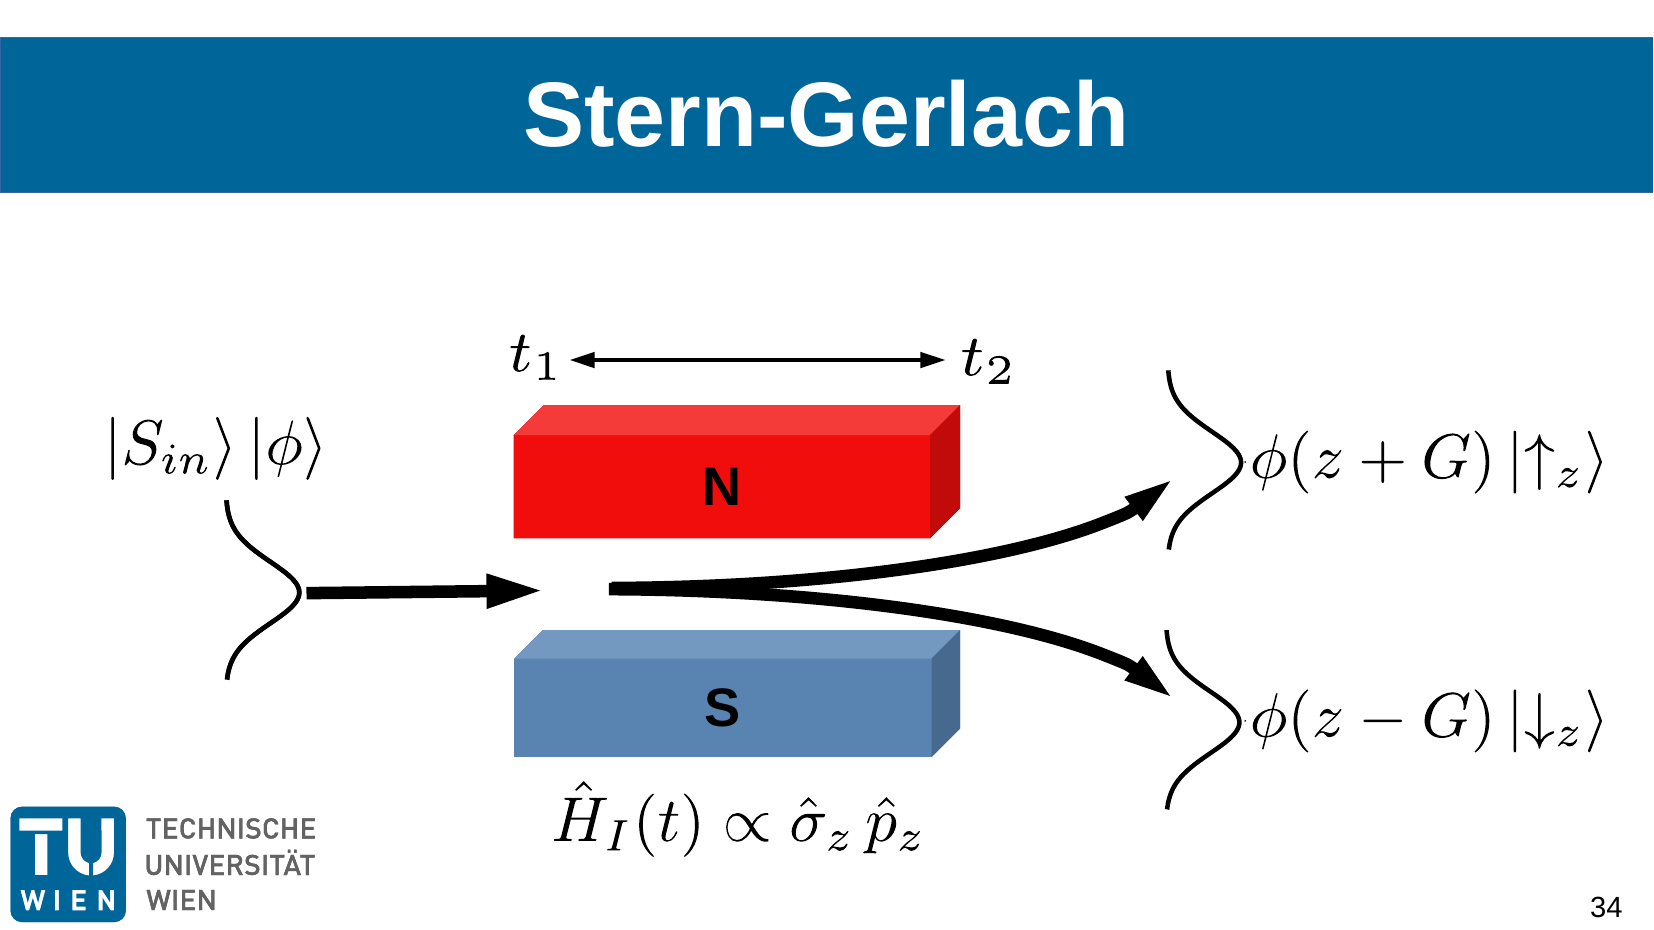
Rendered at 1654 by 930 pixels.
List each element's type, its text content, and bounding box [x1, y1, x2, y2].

text_box N [513, 436, 930, 539]
picture [1129, 359, 1606, 562]
text_box S [514, 659, 931, 757]
text_box 1 [514, 630, 959, 659]
picture [543, 770, 934, 876]
picture [75, 412, 345, 692]
title Stern-Gerlach [0, 37, 1653, 193]
picture [505, 330, 556, 391]
picture [960, 315, 1021, 395]
picture [1127, 619, 1606, 821]
text_box Unpolarised neutron beam [513, 405, 959, 436]
